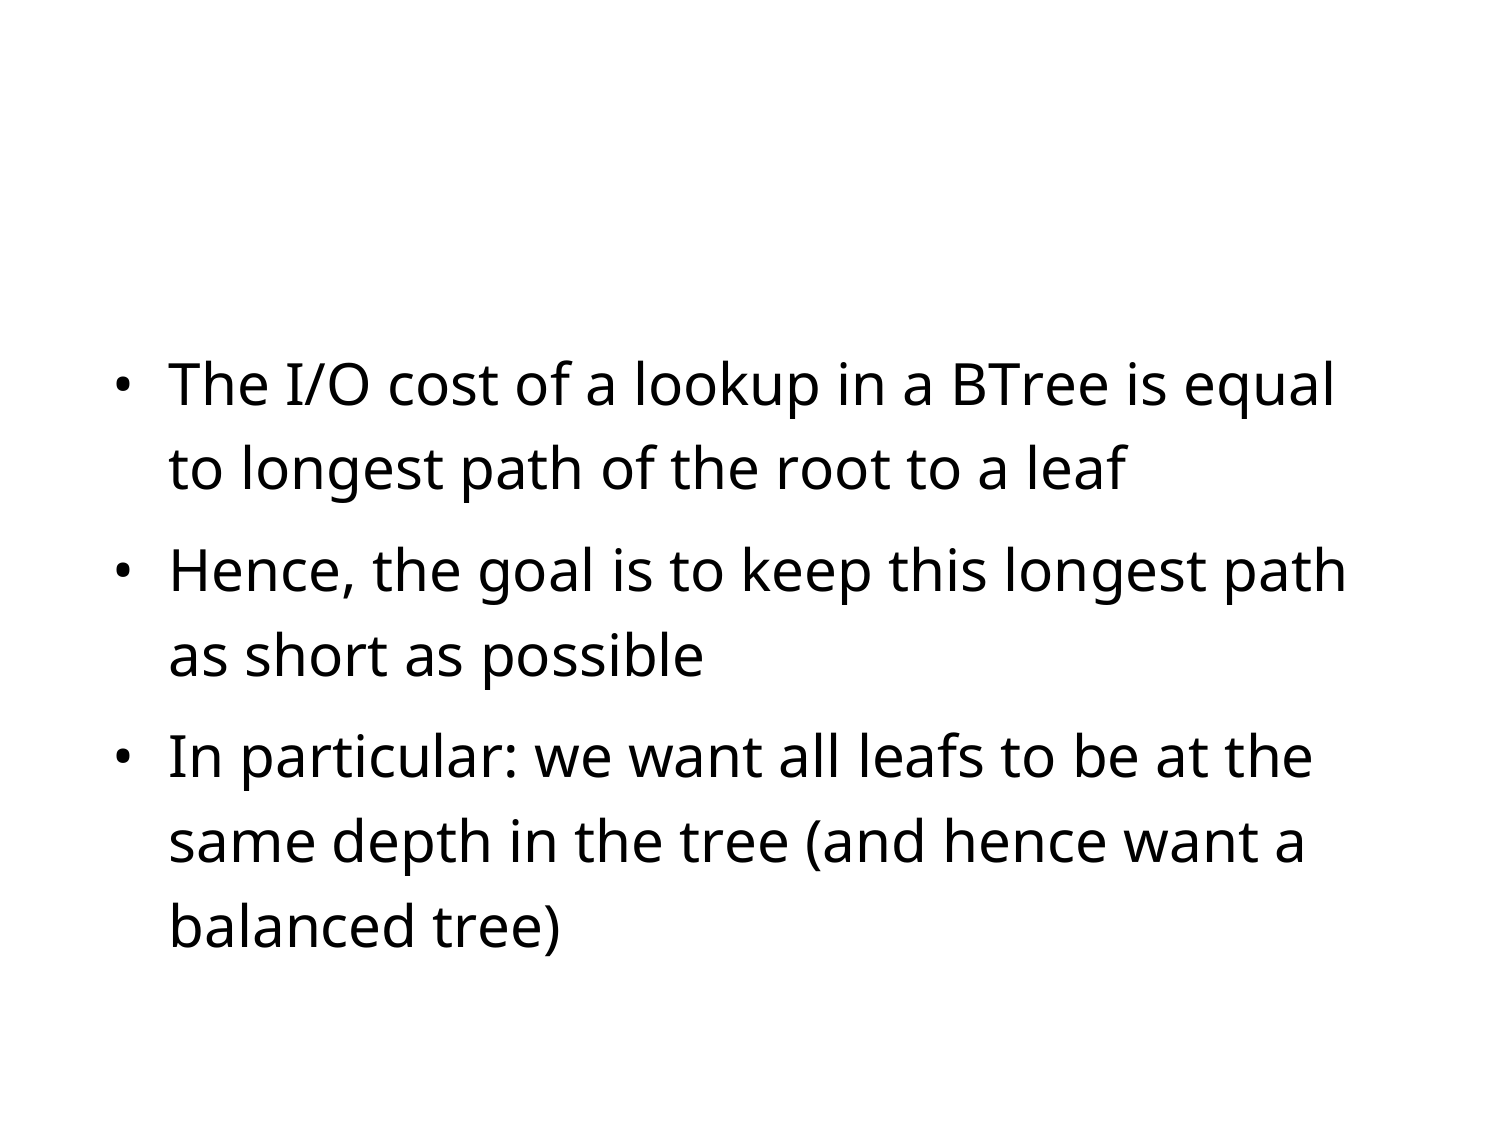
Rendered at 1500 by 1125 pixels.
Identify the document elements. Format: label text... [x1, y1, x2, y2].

list The I/O cost of a lookup in a BTree is equal to longest path of the root to a leaf Hence, the goal is to keep this longest path as short as possible In particular: we want all leafs to be at the same depth in the tree (and hence want a balanced tree) [112, 337, 1388, 1081]
